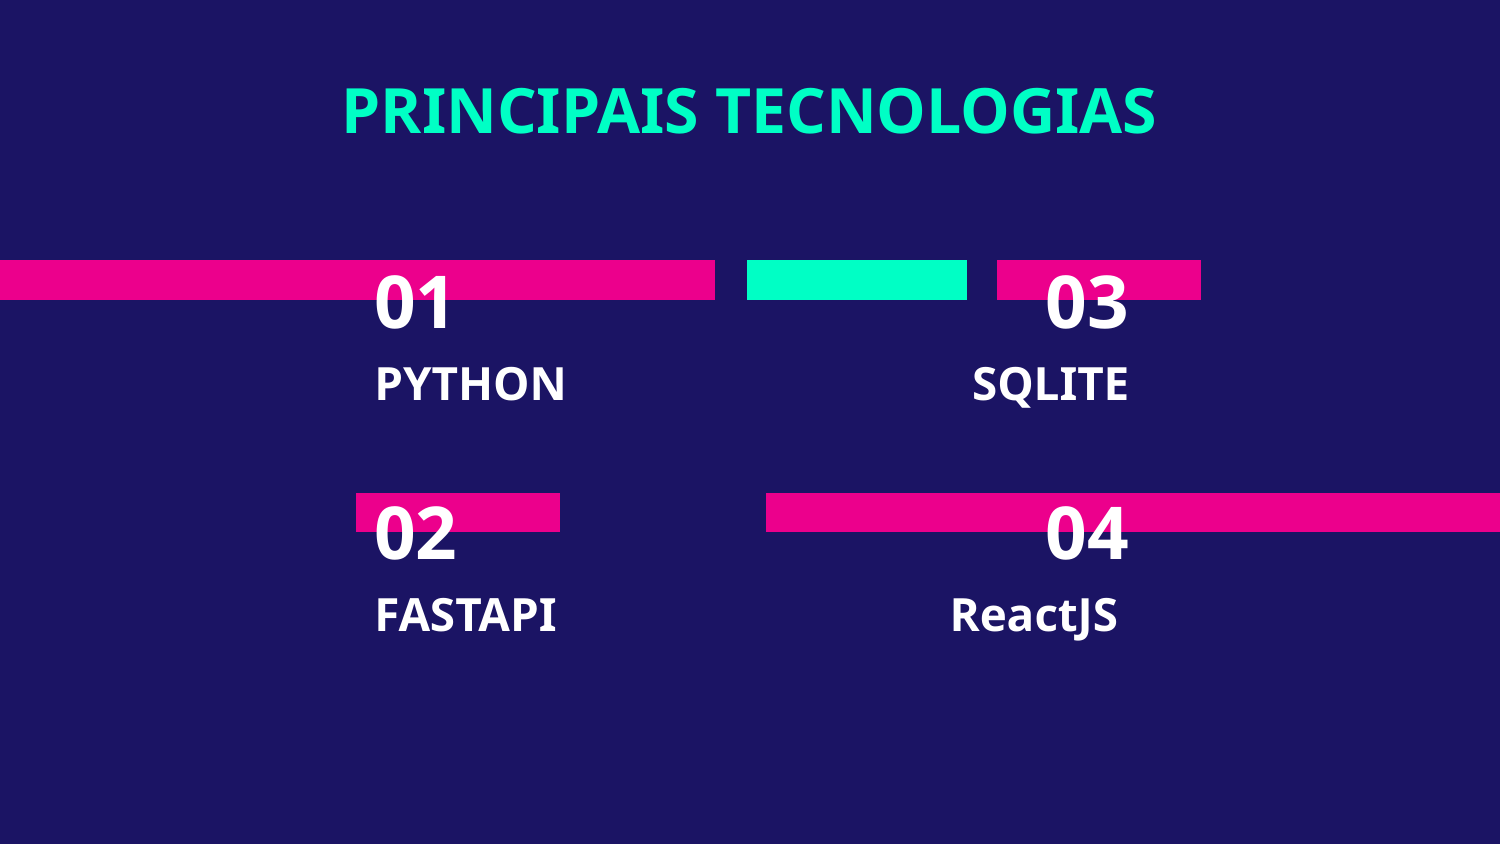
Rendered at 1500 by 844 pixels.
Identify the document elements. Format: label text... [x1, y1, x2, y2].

title 01 [359, 303, 715, 343]
title 02 [359, 534, 715, 574]
subtitle SQLITE [789, 354, 1145, 425]
title 04 [789, 534, 1145, 574]
subtitle ReactJS [934, 586, 1172, 656]
subtitle PYTHON [359, 354, 715, 425]
subtitle FASTAPI [359, 586, 715, 656]
title 03 [789, 303, 1145, 343]
title PRINCIPAIS TECNOLOGIAS [209, 56, 1291, 166]
